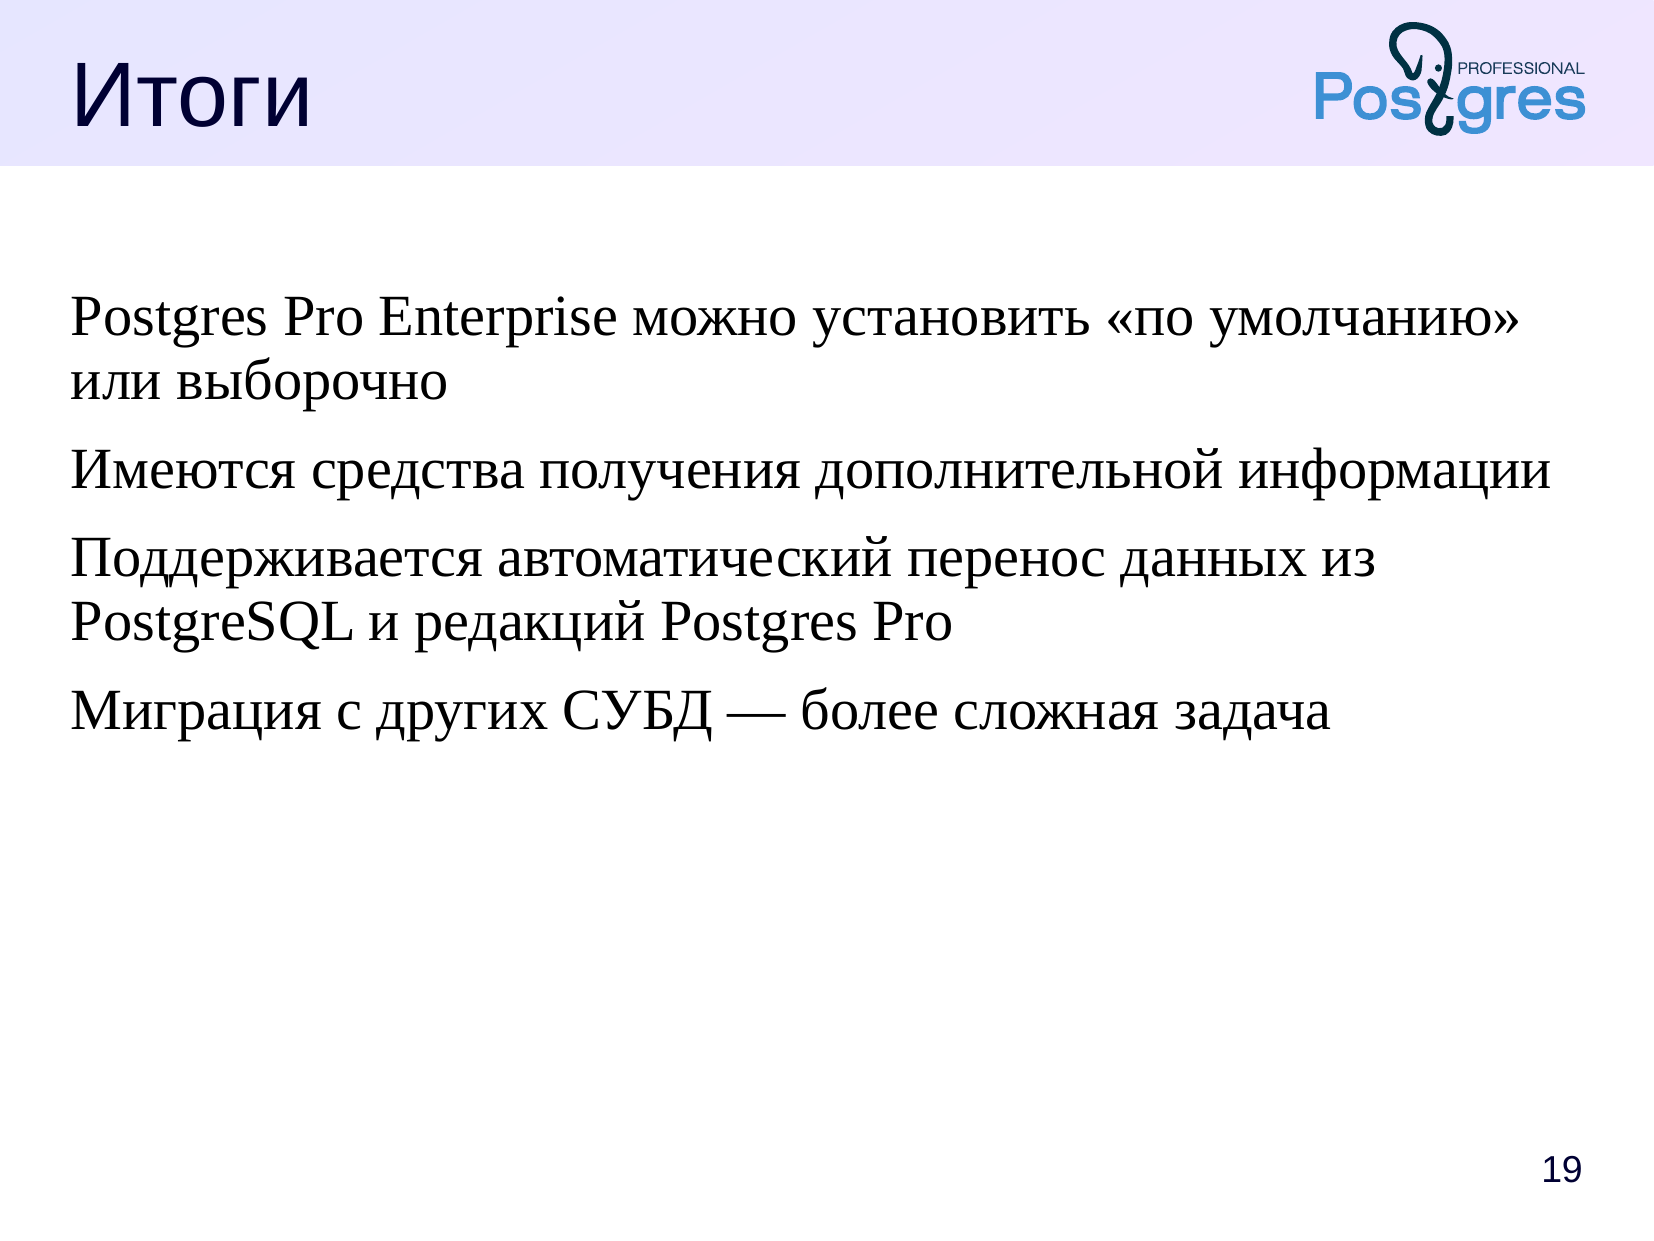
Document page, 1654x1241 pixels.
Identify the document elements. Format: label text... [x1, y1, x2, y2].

title Итоги [70, 43, 1241, 147]
list Postgres Pro Enterprise можно установить «по умолчанию» или выборочно Имеются средства получения дополнительной информации Поддерживается автоматический перенос данных из PostgreSQL и редакций Postgres Pro Миграция с других СУБД — более сложная задача [70, 283, 1583, 1134]
